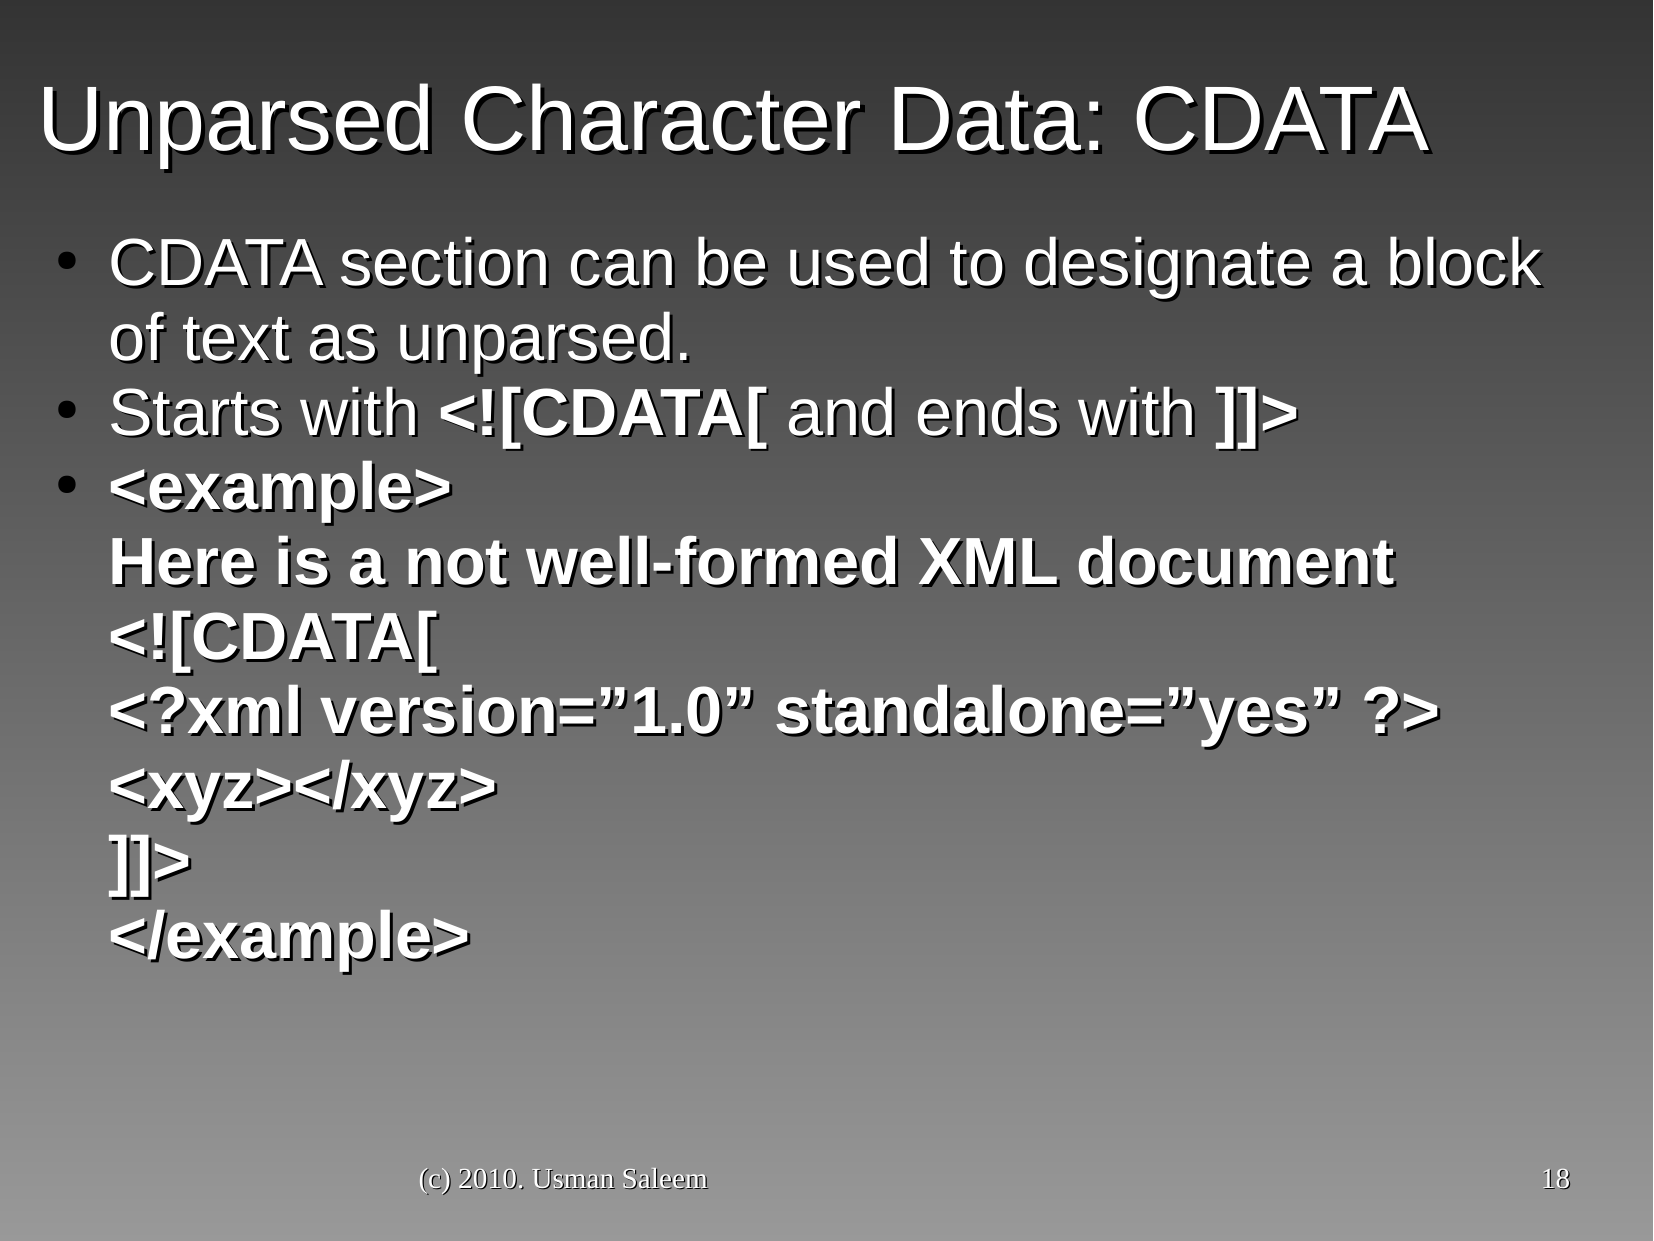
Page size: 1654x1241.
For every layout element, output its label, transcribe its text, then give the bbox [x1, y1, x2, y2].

title Unparsed Character Data: CDATA [37, 56, 1613, 181]
list CDATA section can be used to designate a block of text as unparsed. Starts with <![CDATA[ and ends with ]]> <example> Here is a not well-formed XML document <![CDATA[ <?xml version=”1.0” standalone=”yes” ?> <xyz></xyz> ]]> </example> [37, 225, 1613, 1126]
